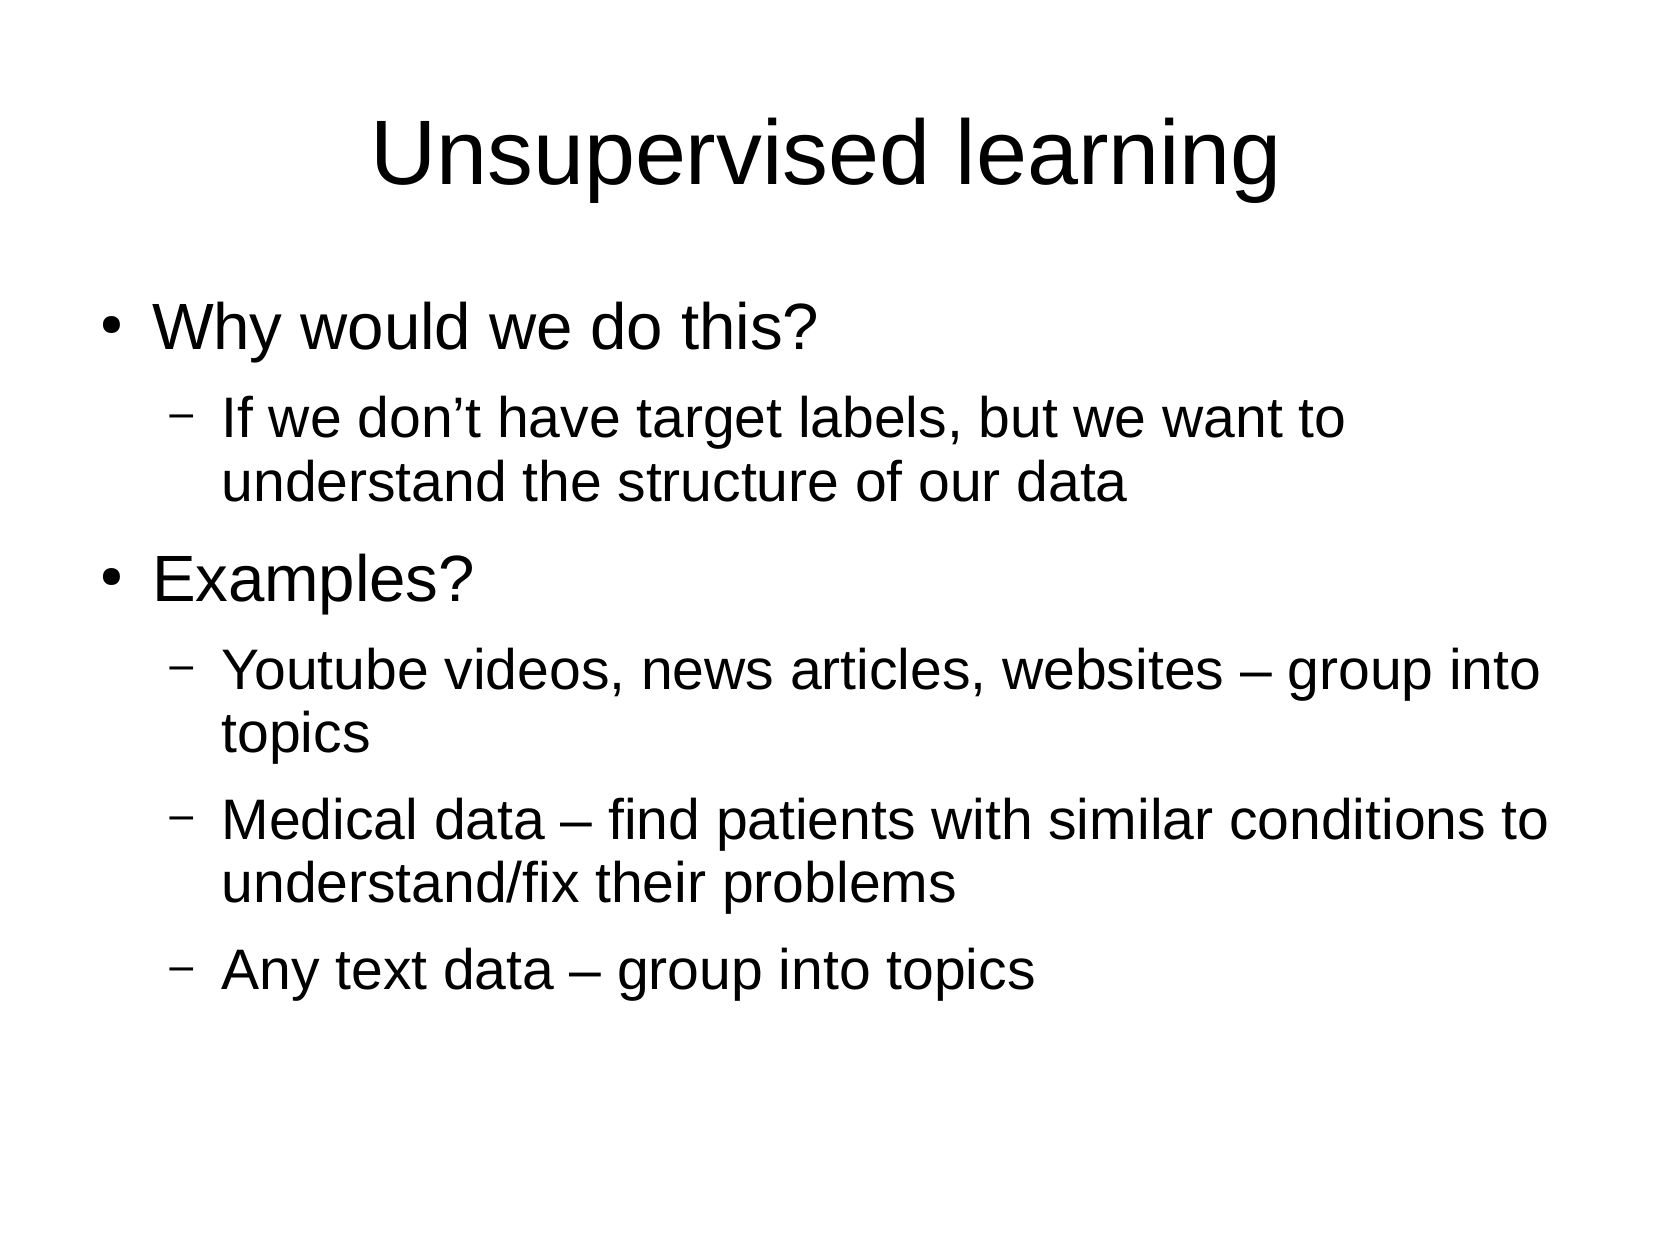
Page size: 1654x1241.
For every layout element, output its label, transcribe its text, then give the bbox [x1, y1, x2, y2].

list Why would we do this? If we don’t have target labels, but we want to understand the structure of our data Examples? Youtube videos, news articles, websites – group into topics Medical data – find patients with similar conditions to understand/fix their problems Any text data – group into topics [82, 290, 1571, 1010]
title Unsupervised learning [82, 49, 1571, 257]
